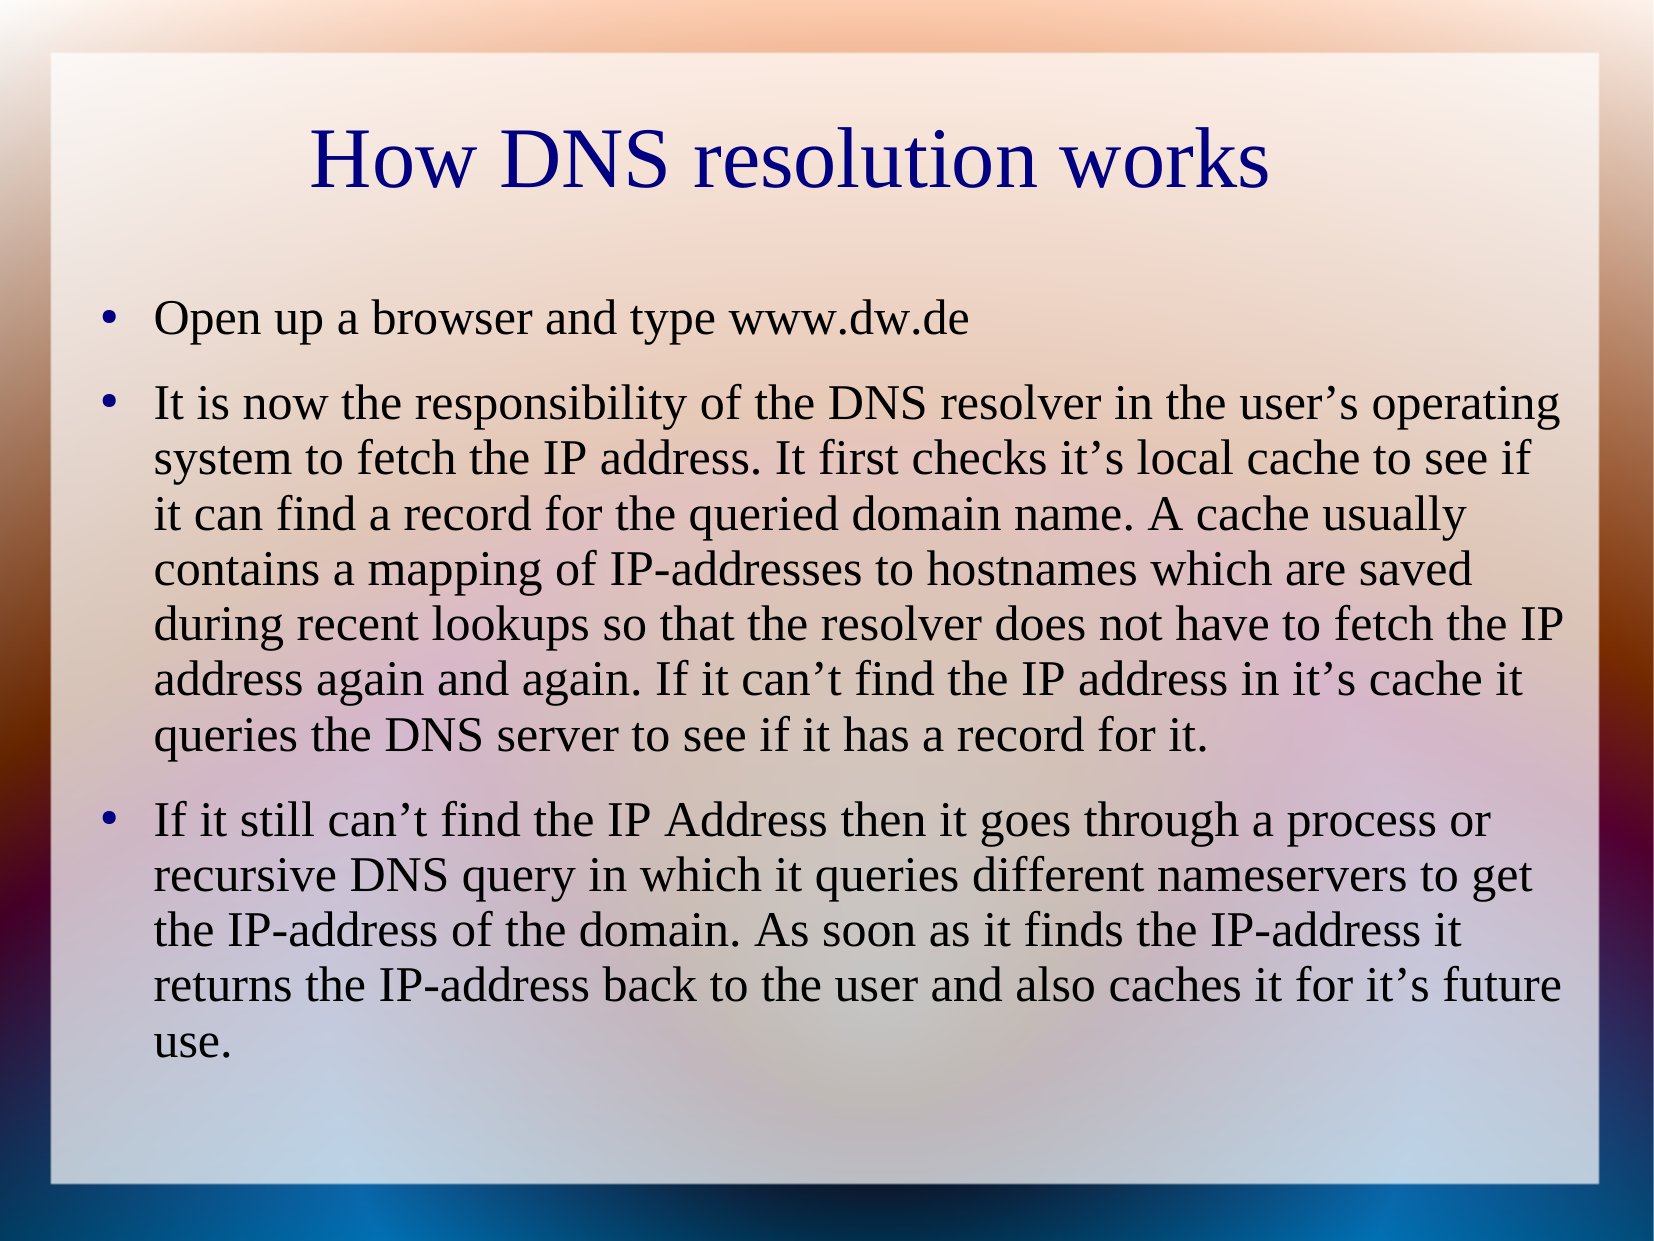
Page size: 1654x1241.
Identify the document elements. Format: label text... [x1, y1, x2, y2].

picture [0, 0, 1654, 1241]
title How DNS resolution works [82, 55, 1571, 263]
list Open up a browser and type www.dw.de It is now the responsibility of the DNS resolver in the user’s operating system to fetch the IP address. It first checks it’s local cache to see if it can find a record for the queried domain name. A cache usually contains a mapping of IP-addresses to hostnames which are saved during recent lookups so that the resolver does not have to fetch the IP address again and again. If it can’t find the IP address in it’s cache it queries the DNS server to see if it has a record for it. If it still can’t find the IP Address then it goes through a process or recursive DNS query in which it queries different nameservers to get the IP-address of the domain. As soon as it finds the IP-address it returns the IP-address back to the user and also caches it for it’s future use. [82, 290, 1571, 1081]
